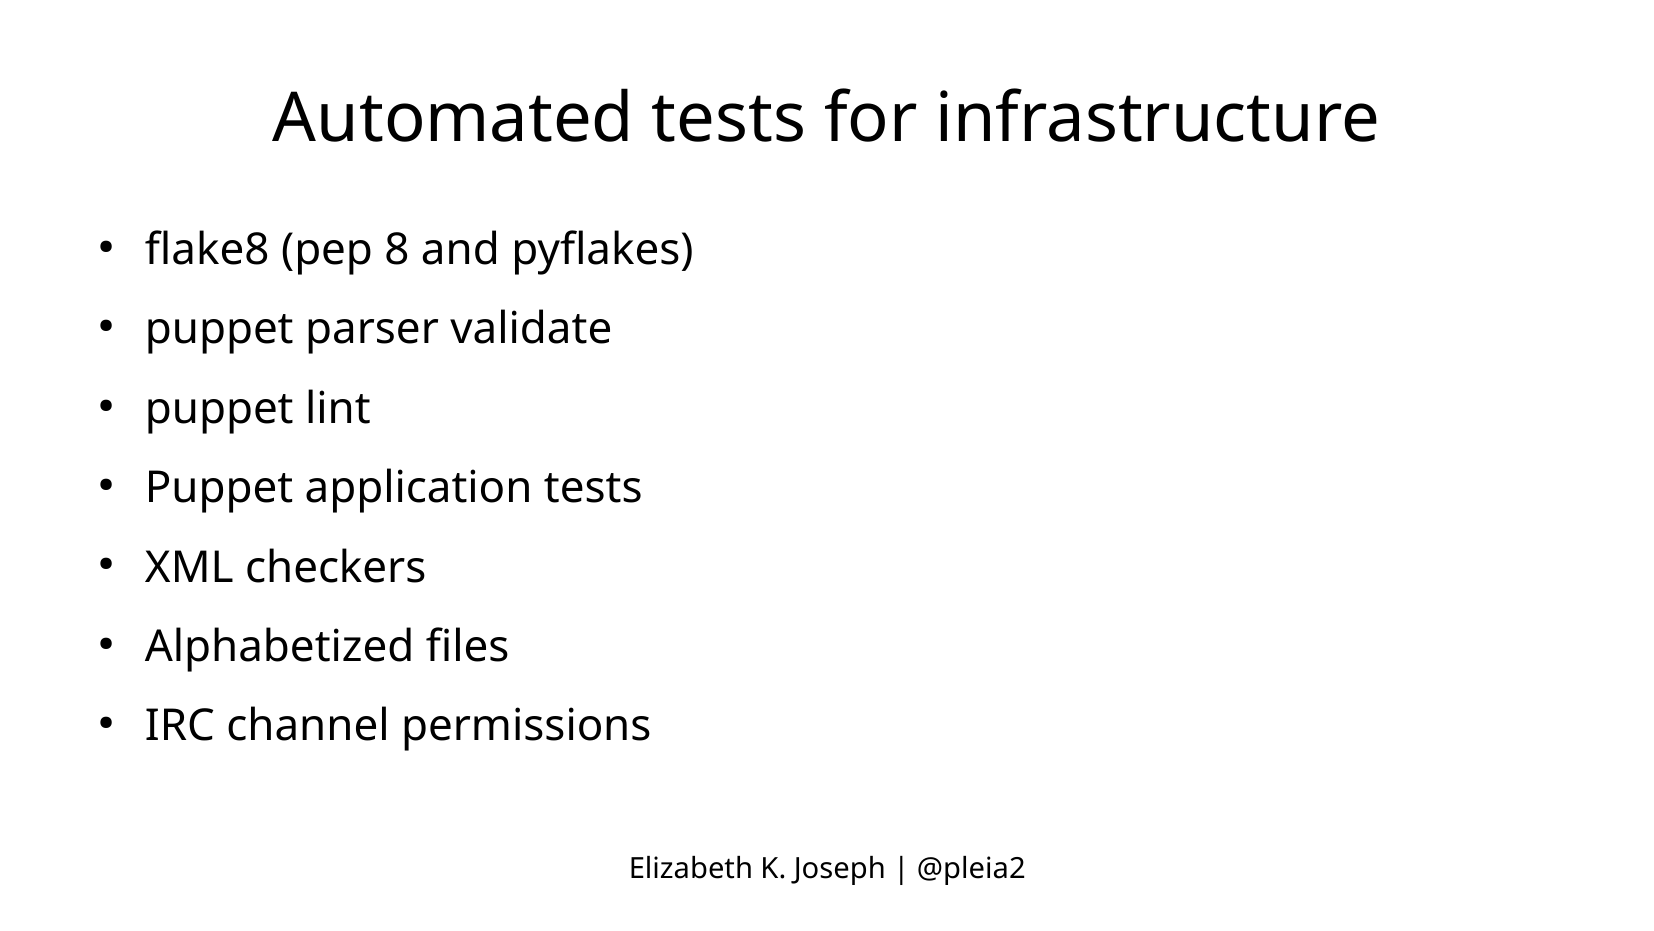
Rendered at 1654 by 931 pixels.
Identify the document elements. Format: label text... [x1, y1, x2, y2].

list flake8 (pep 8 and pyflakes) puppet parser validate puppet lint Puppet application tests XML checkers Alphabetized files IRC channel permissions [82, 217, 1571, 758]
title Automated tests for infrastructure [82, 37, 1571, 193]
